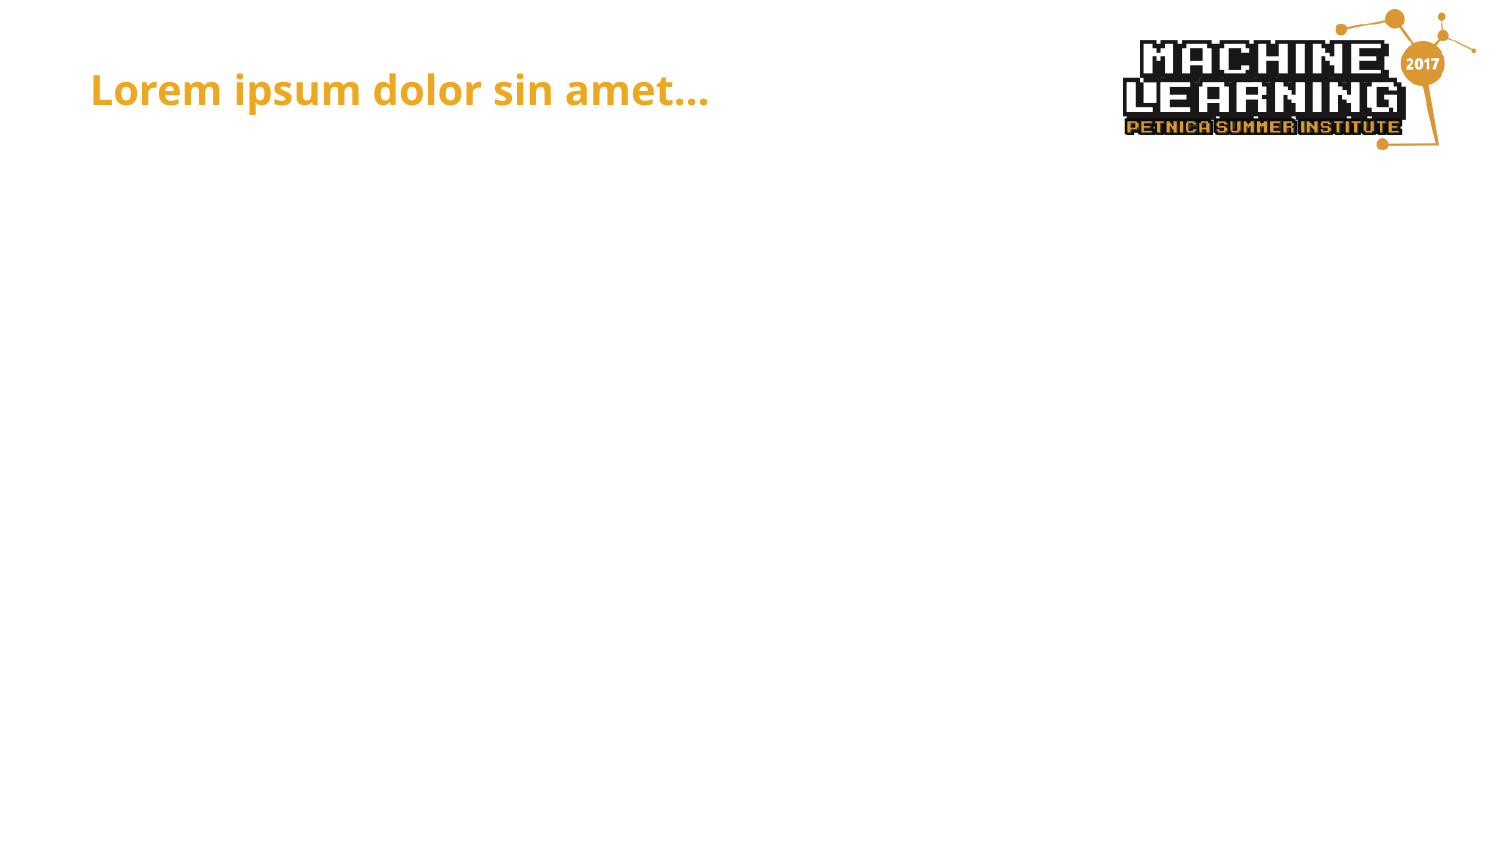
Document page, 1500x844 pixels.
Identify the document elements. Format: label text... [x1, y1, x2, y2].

text_box Lorem ipsum dolor sin amet… [74, 56, 1020, 122]
picture [1112, 9, 1487, 150]
